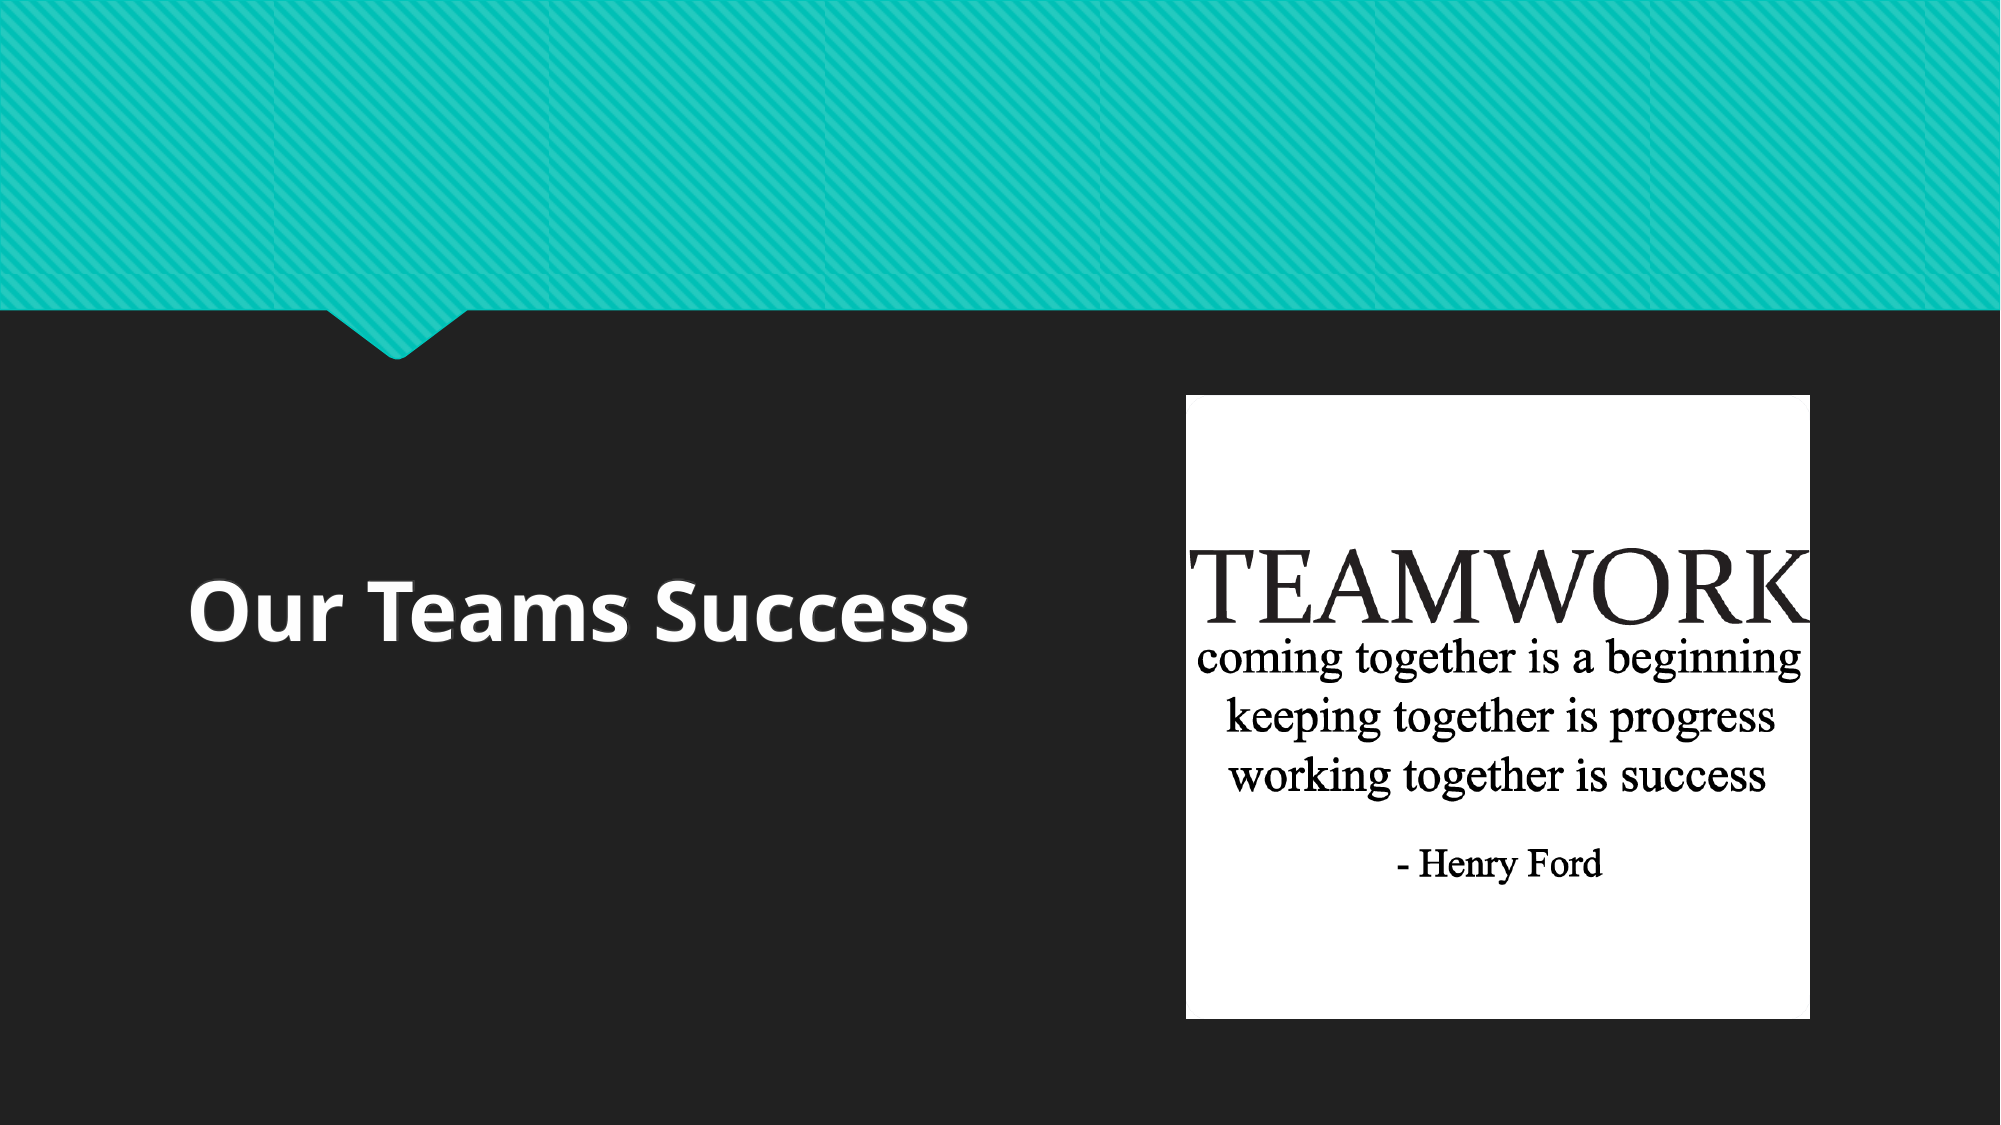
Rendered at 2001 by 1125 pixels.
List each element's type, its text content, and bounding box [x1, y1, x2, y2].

title Our Teams Success [171, 436, 1096, 666]
picture [1186, 395, 1810, 1019]
